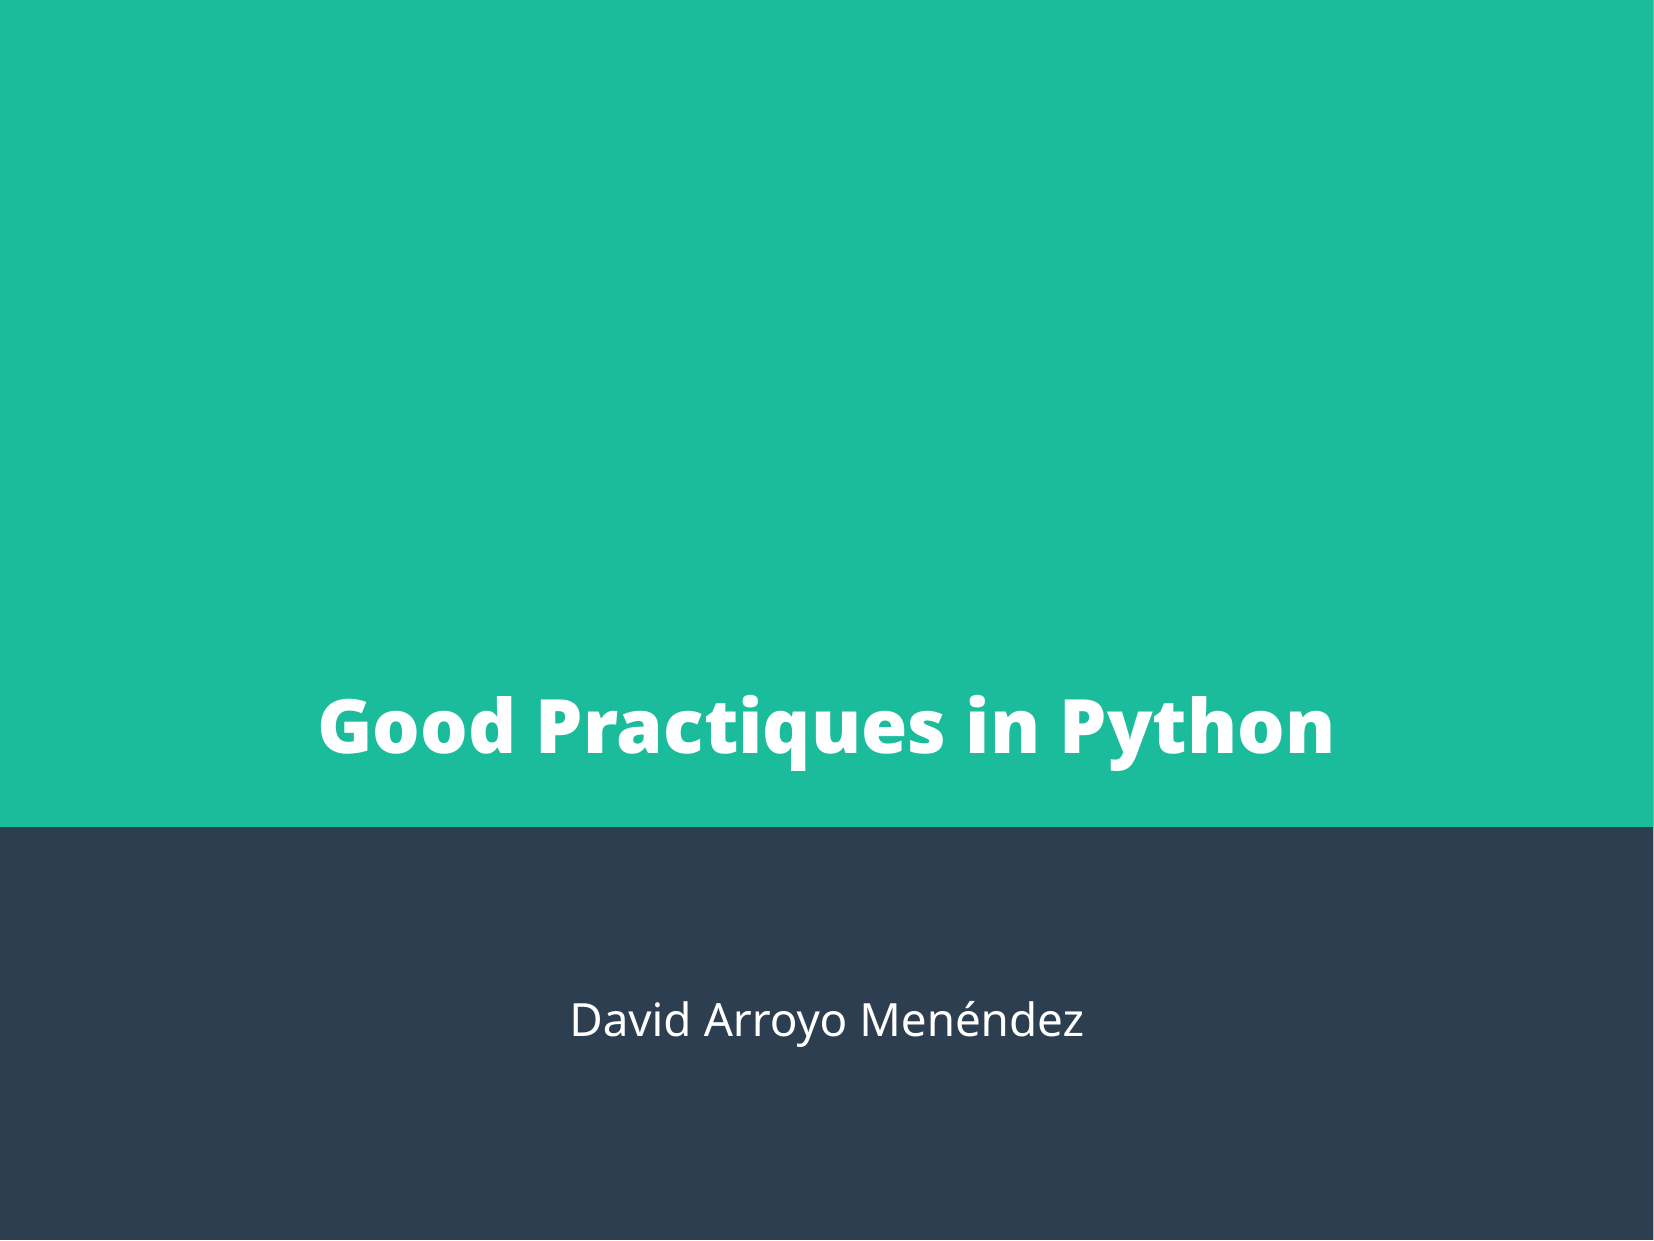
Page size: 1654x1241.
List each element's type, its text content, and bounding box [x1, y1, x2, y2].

title Good Practiques in Python [59, 620, 1595, 778]
subtitle David Arroyo Menéndez [59, 856, 1595, 1182]
